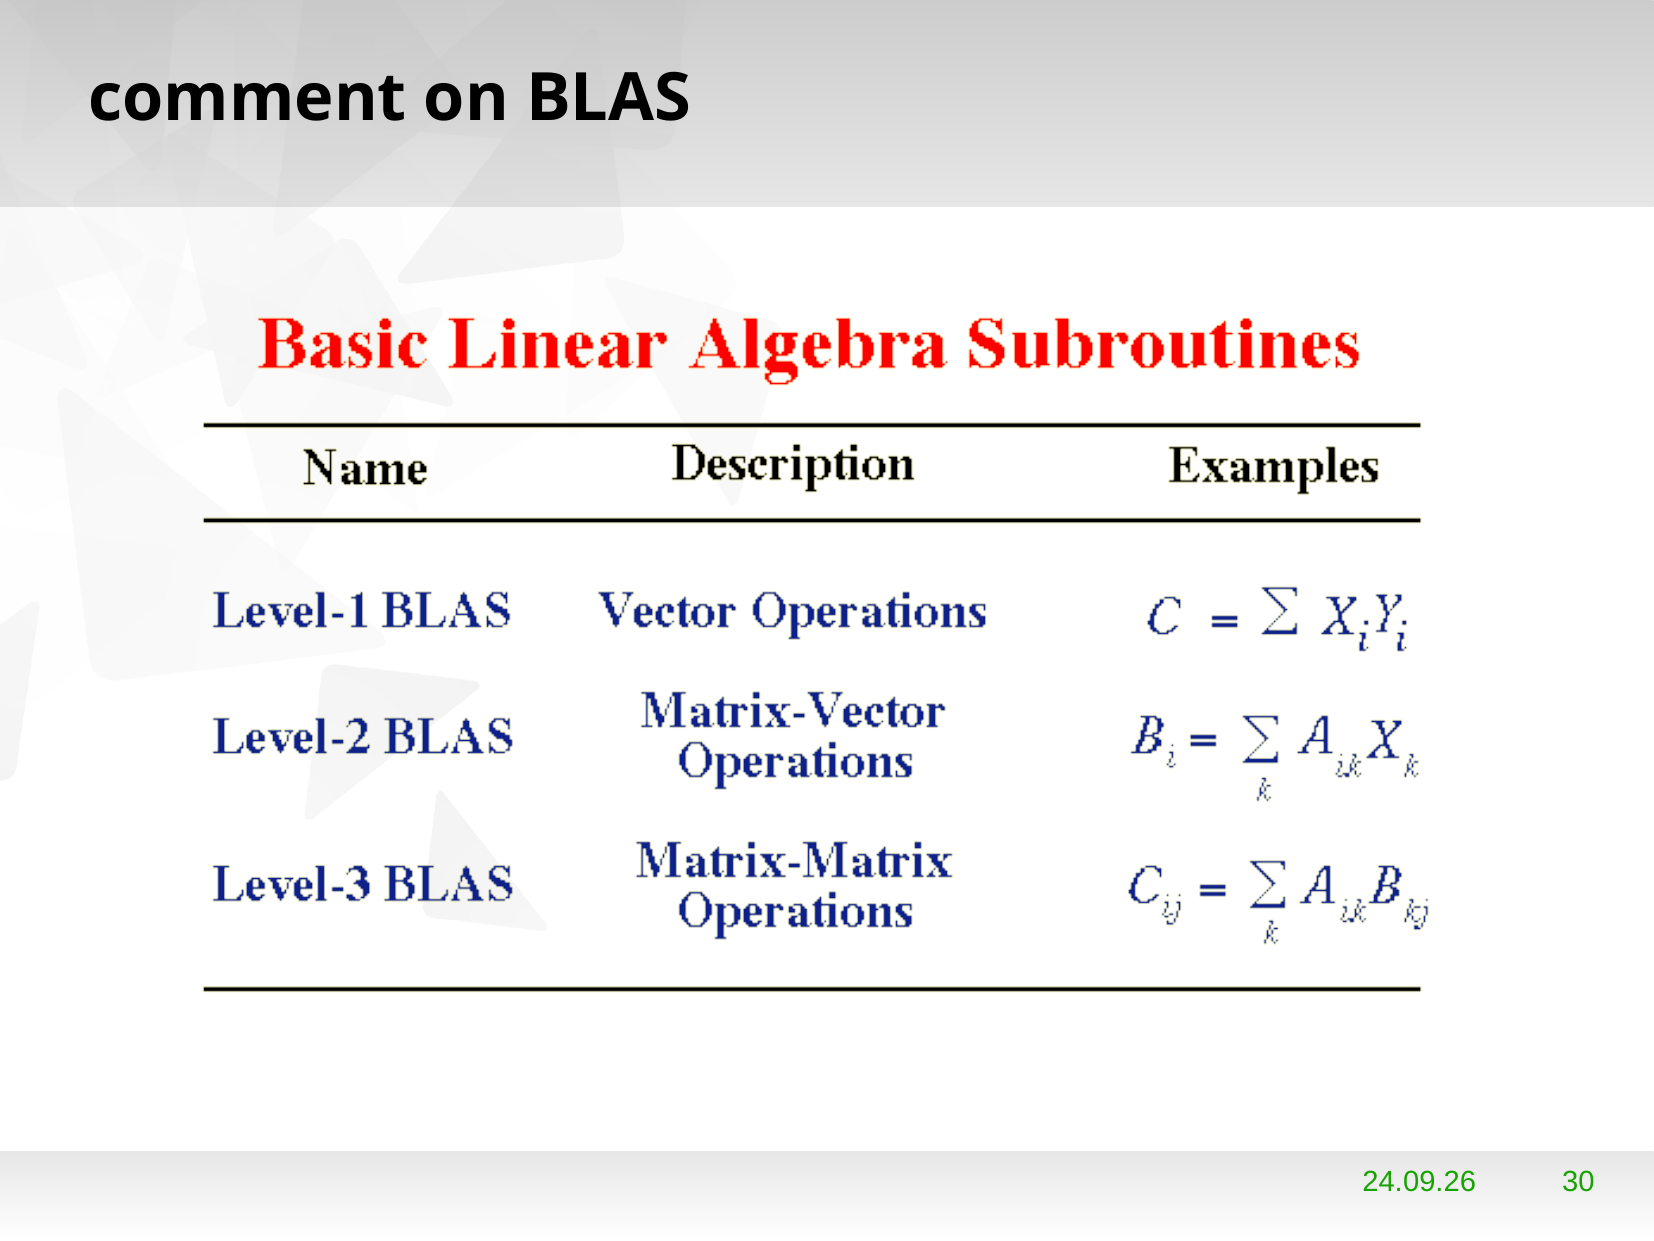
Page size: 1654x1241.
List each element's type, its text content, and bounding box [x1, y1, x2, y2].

title comment on BLAS [70, 2, 1524, 186]
picture [0, 0, 1462, 997]
